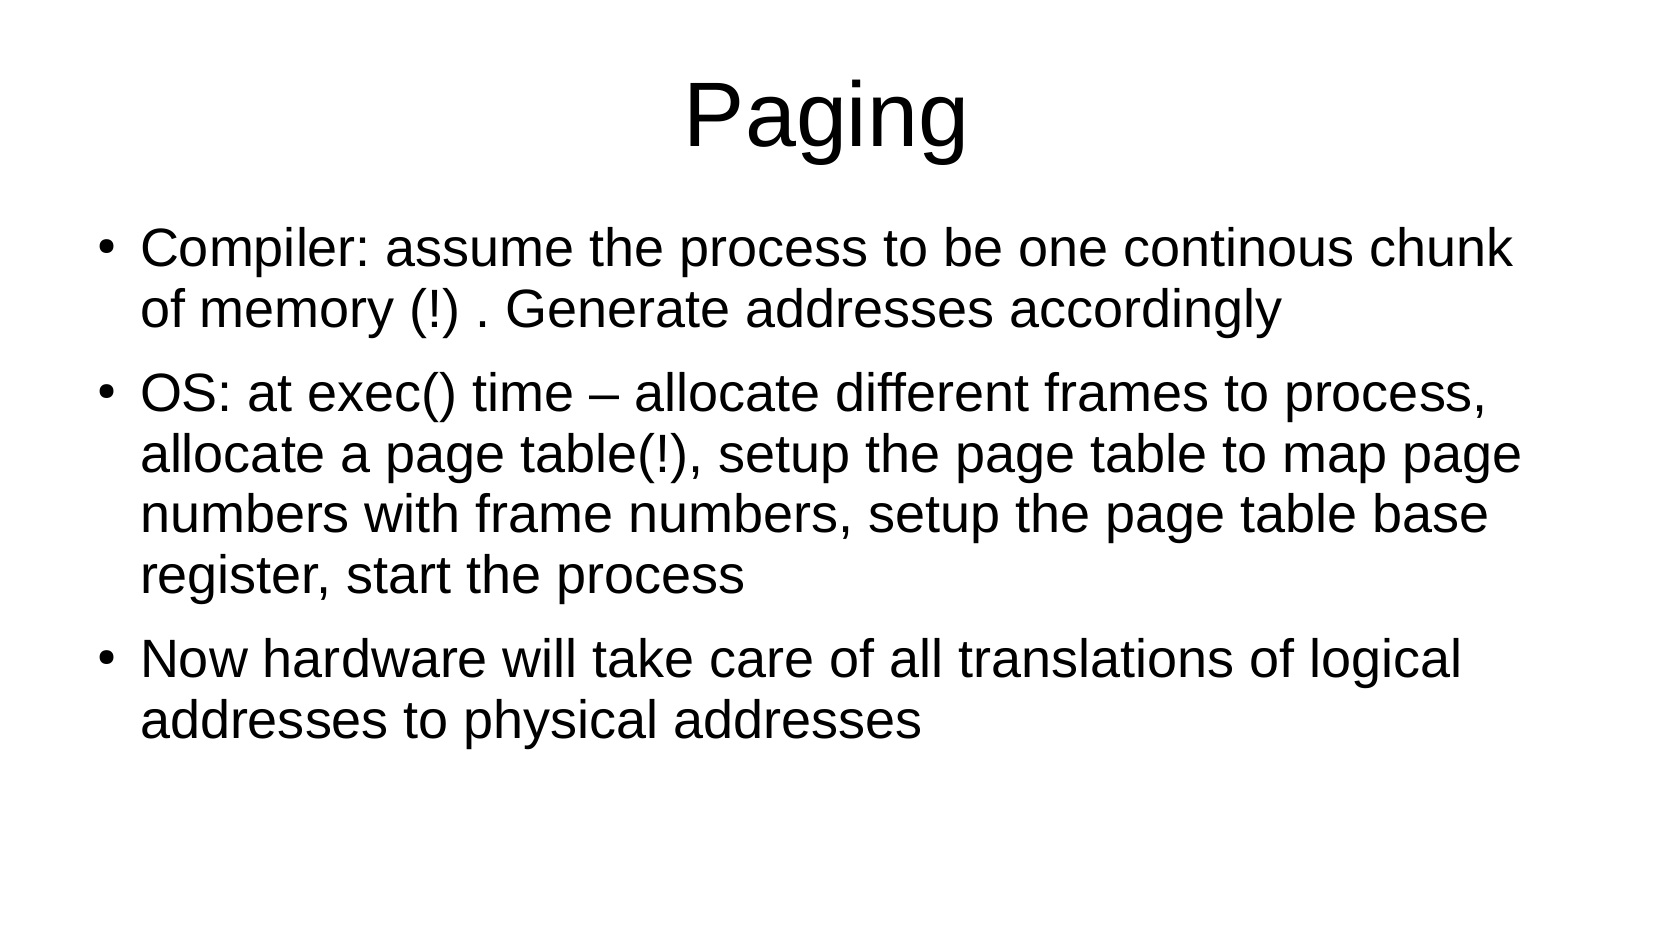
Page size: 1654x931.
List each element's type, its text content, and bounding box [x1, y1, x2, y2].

title Paging [82, 37, 1571, 193]
list Compiler: assume the process to be one continous chunk of memory (!) . Generate addresses accordingly OS: at exec() time – allocate different frames to process, allocate a page table(!), setup the page table to map page numbers with frame numbers, setup the page table base register, start the process Now hardware will take care of all translations of logical addresses to physical addresses [82, 217, 1571, 758]
